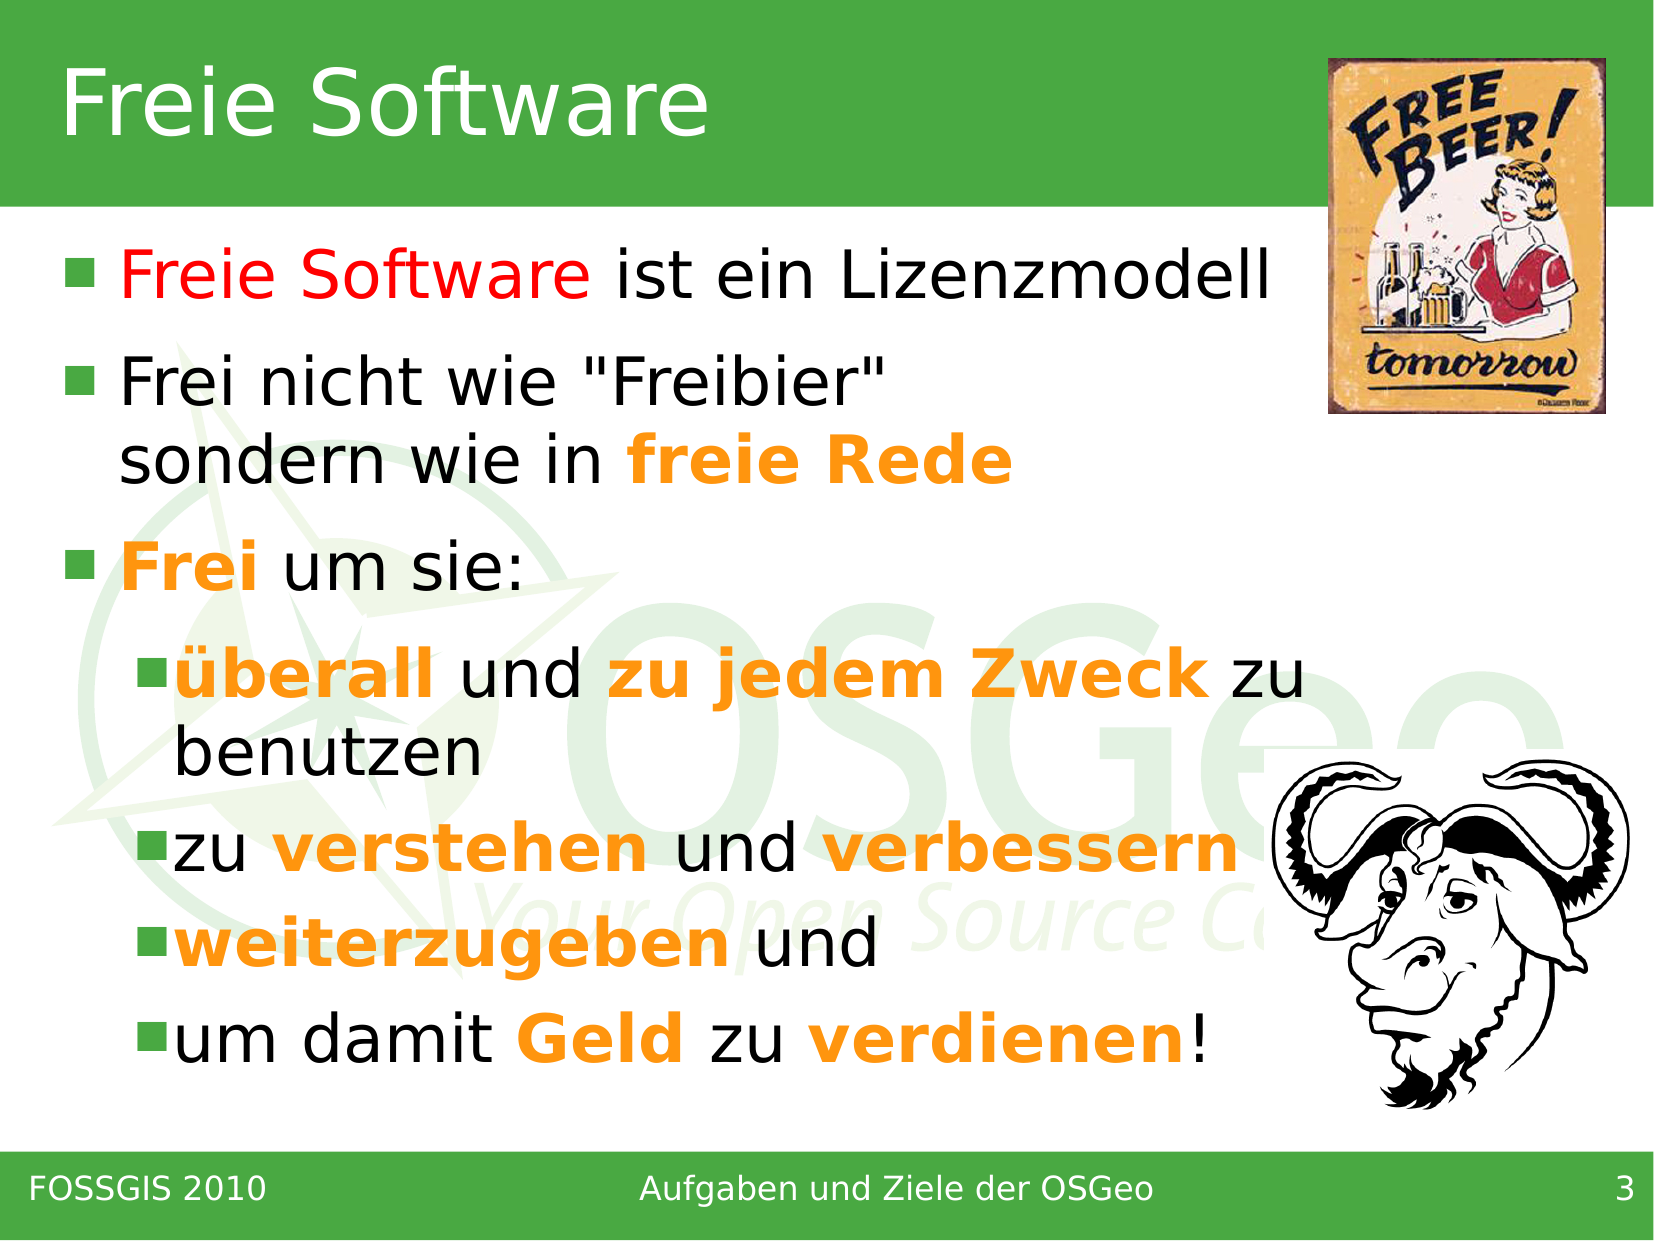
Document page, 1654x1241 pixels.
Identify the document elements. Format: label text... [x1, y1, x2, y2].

picture [1328, 58, 1606, 414]
list Freie Software ist ein Lizenzmodell Frei nicht wie "Freibier" sondern wie in freie Rede Frei um sie: überall und zu jedem Zweck zu benutzen zu verstehen und verbessern weiterzugeben und um damit Geld zu verdienen! [47, 236, 1595, 1078]
picture [1264, 749, 1636, 1119]
title Freie Software [59, 29, 1536, 178]
